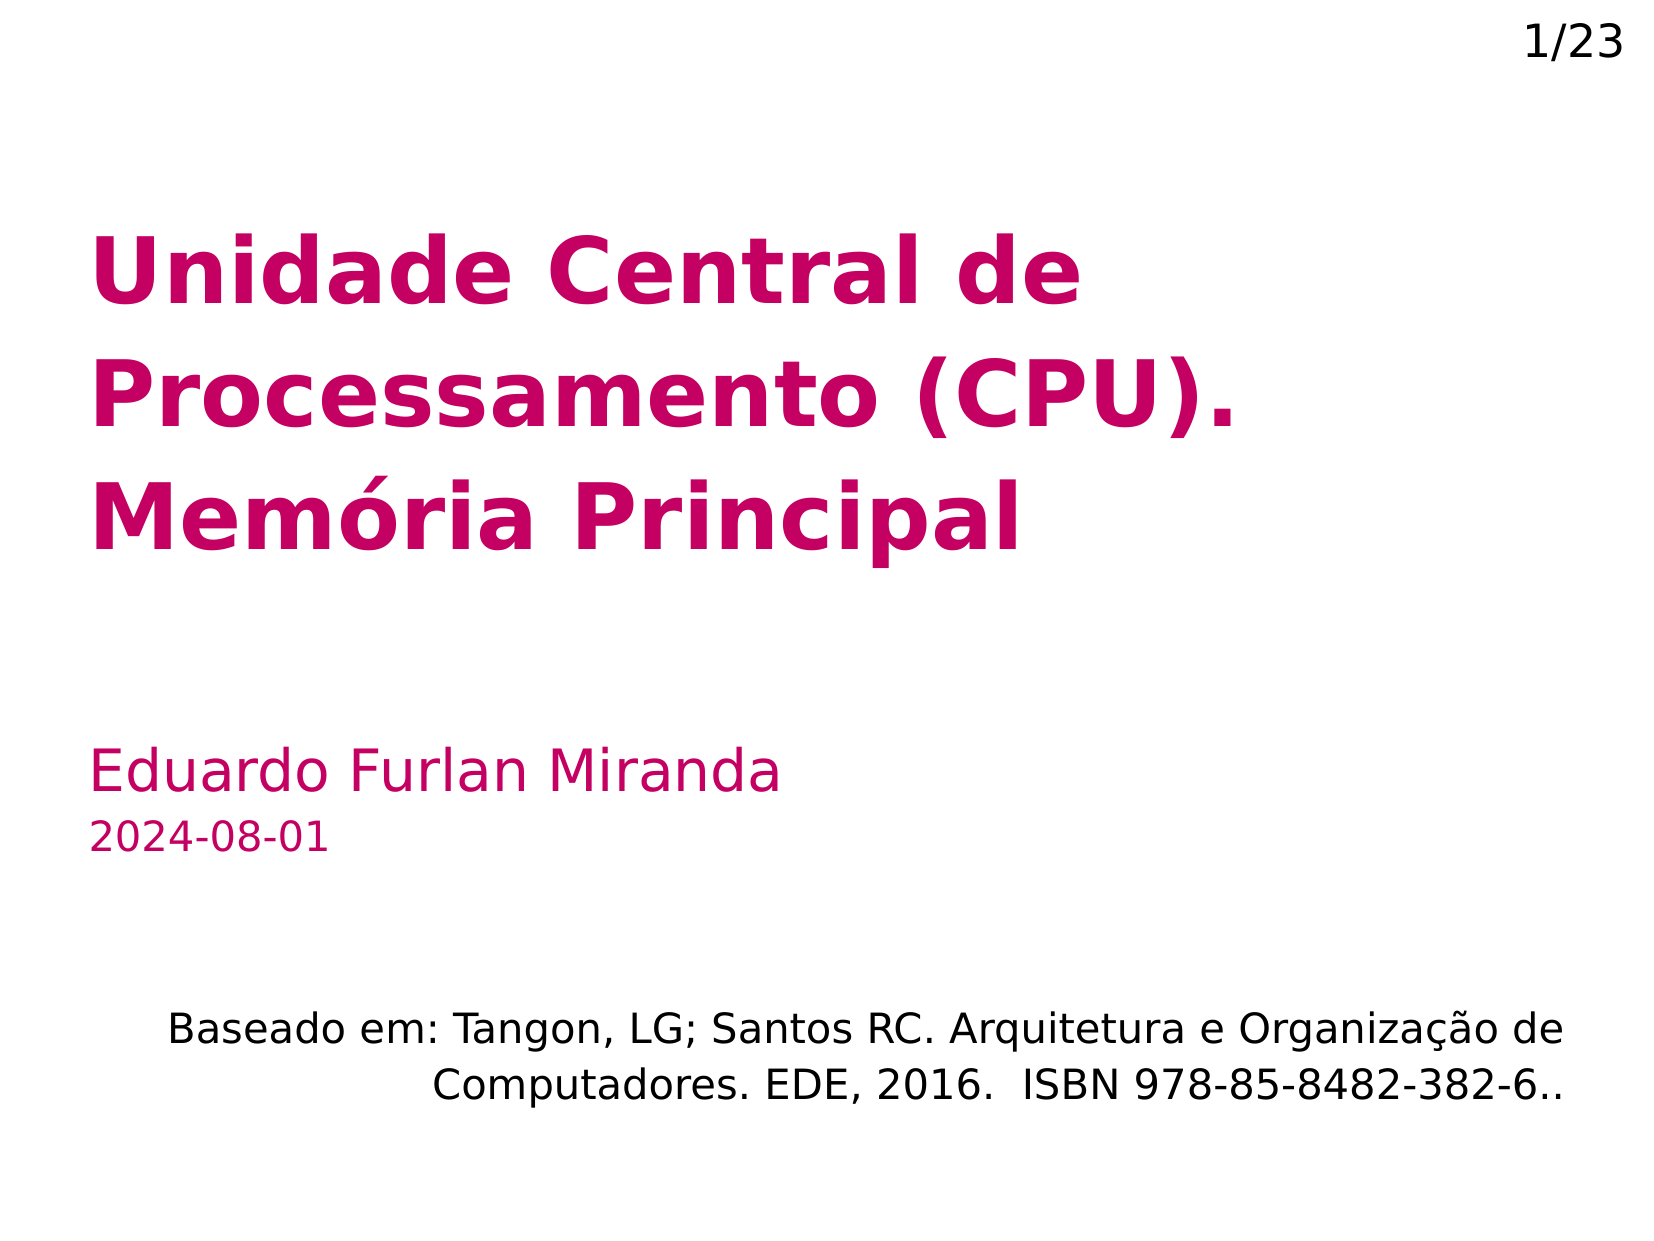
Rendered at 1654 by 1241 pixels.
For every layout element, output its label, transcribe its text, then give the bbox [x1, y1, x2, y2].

list Baseado em: Tangon, LG; Santos RC. Arquitetura e Organização de Computadores. EDE, 2016. ISBN 978-85-8482-382-6.. [147, 998, 1565, 1211]
title Unidade Central de Processamento (CPU). Memória Principal Eduardo Furlan Miranda 2024-08-01 [88, 29, 1565, 1034]
